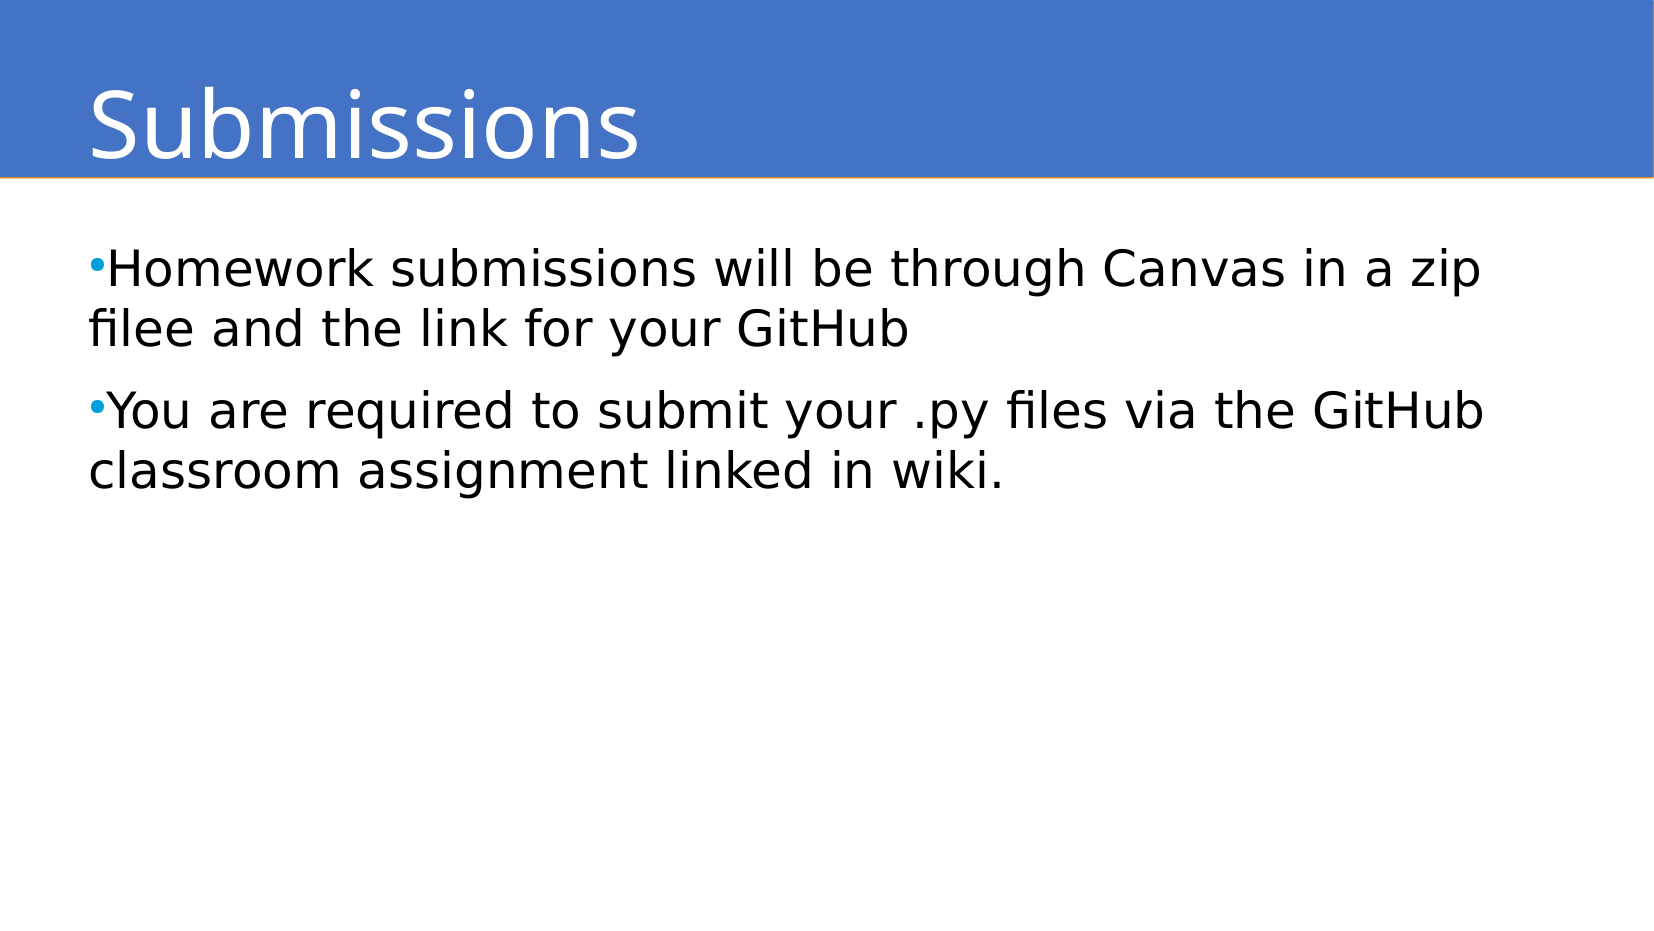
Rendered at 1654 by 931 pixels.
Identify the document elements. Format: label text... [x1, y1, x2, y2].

list Homework submissions will be through Canvas in a zip filee and the link for your GitHub You are required to submit your .py files via the GitHub classroom assignment linked in wiki. [88, 236, 1565, 813]
title Submissions [88, 14, 1565, 178]
